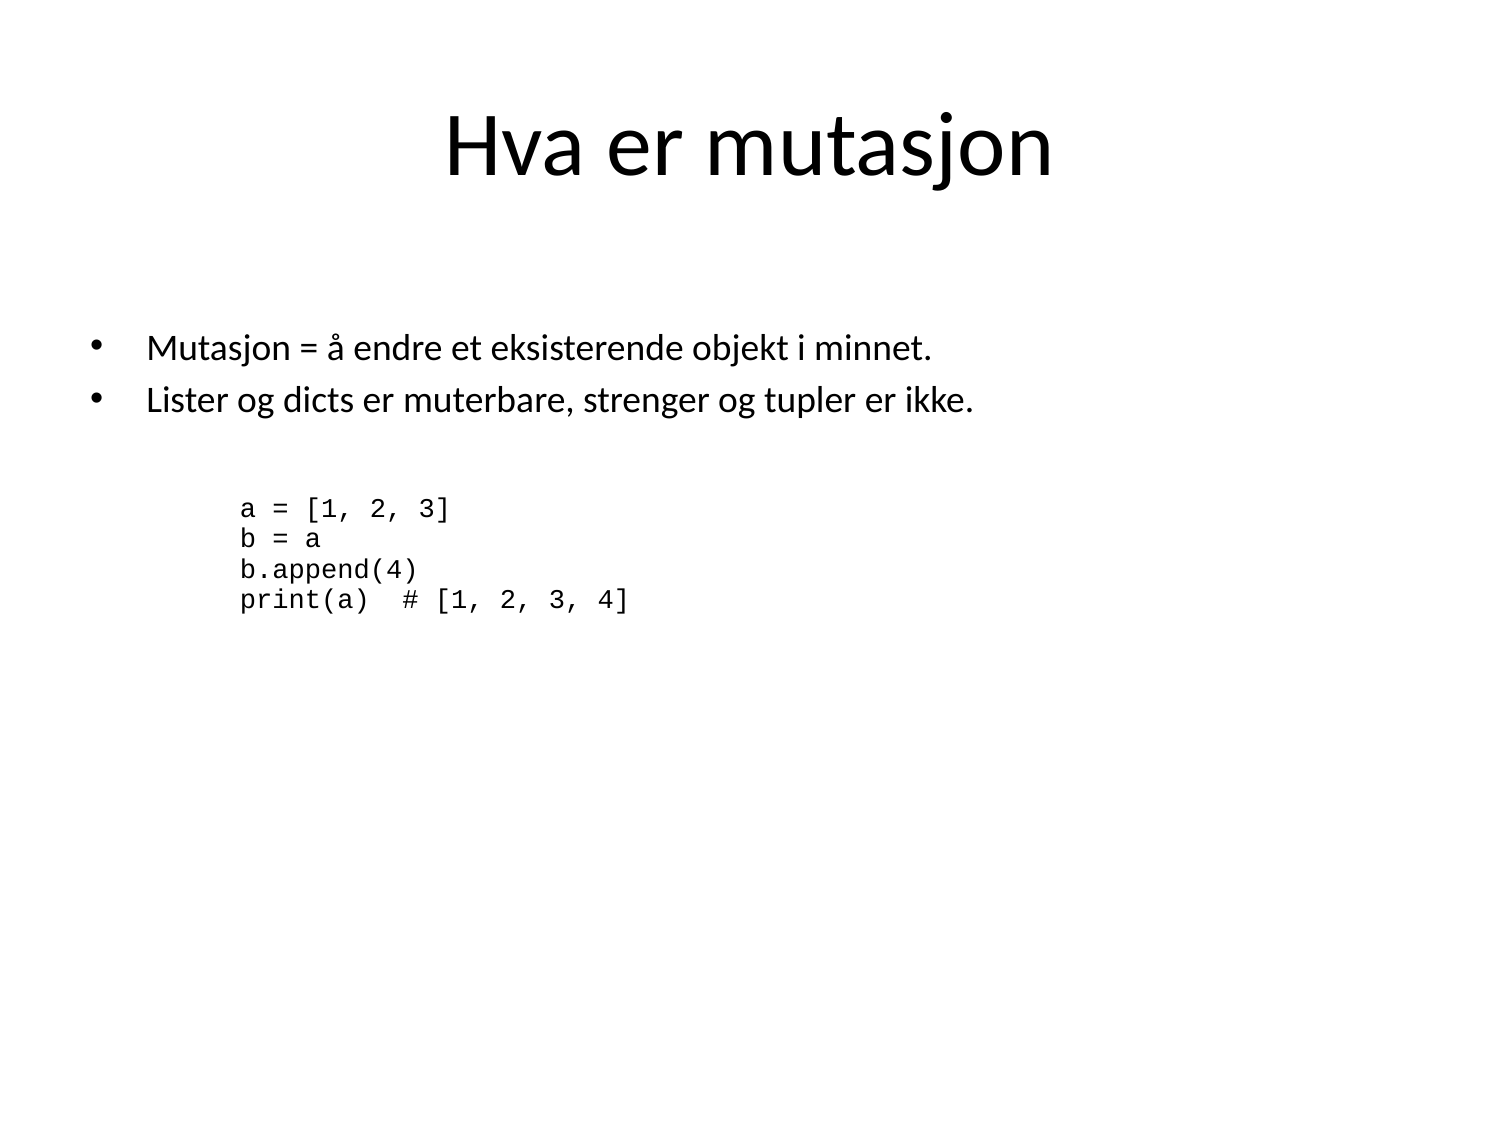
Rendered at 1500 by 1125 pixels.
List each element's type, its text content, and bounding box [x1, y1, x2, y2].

text_box a = [1, 2, 3] b = a b.append(4) print(a) # [1, 2, 3, 4] [225, 487, 918, 625]
list Mutasjon = å endre et eksisterende objekt i minnet. Lister og dicts er muterbare, strenger og tupler er ikke. [75, 262, 1425, 1005]
title Hva er mutasjon [75, 45, 1425, 233]
